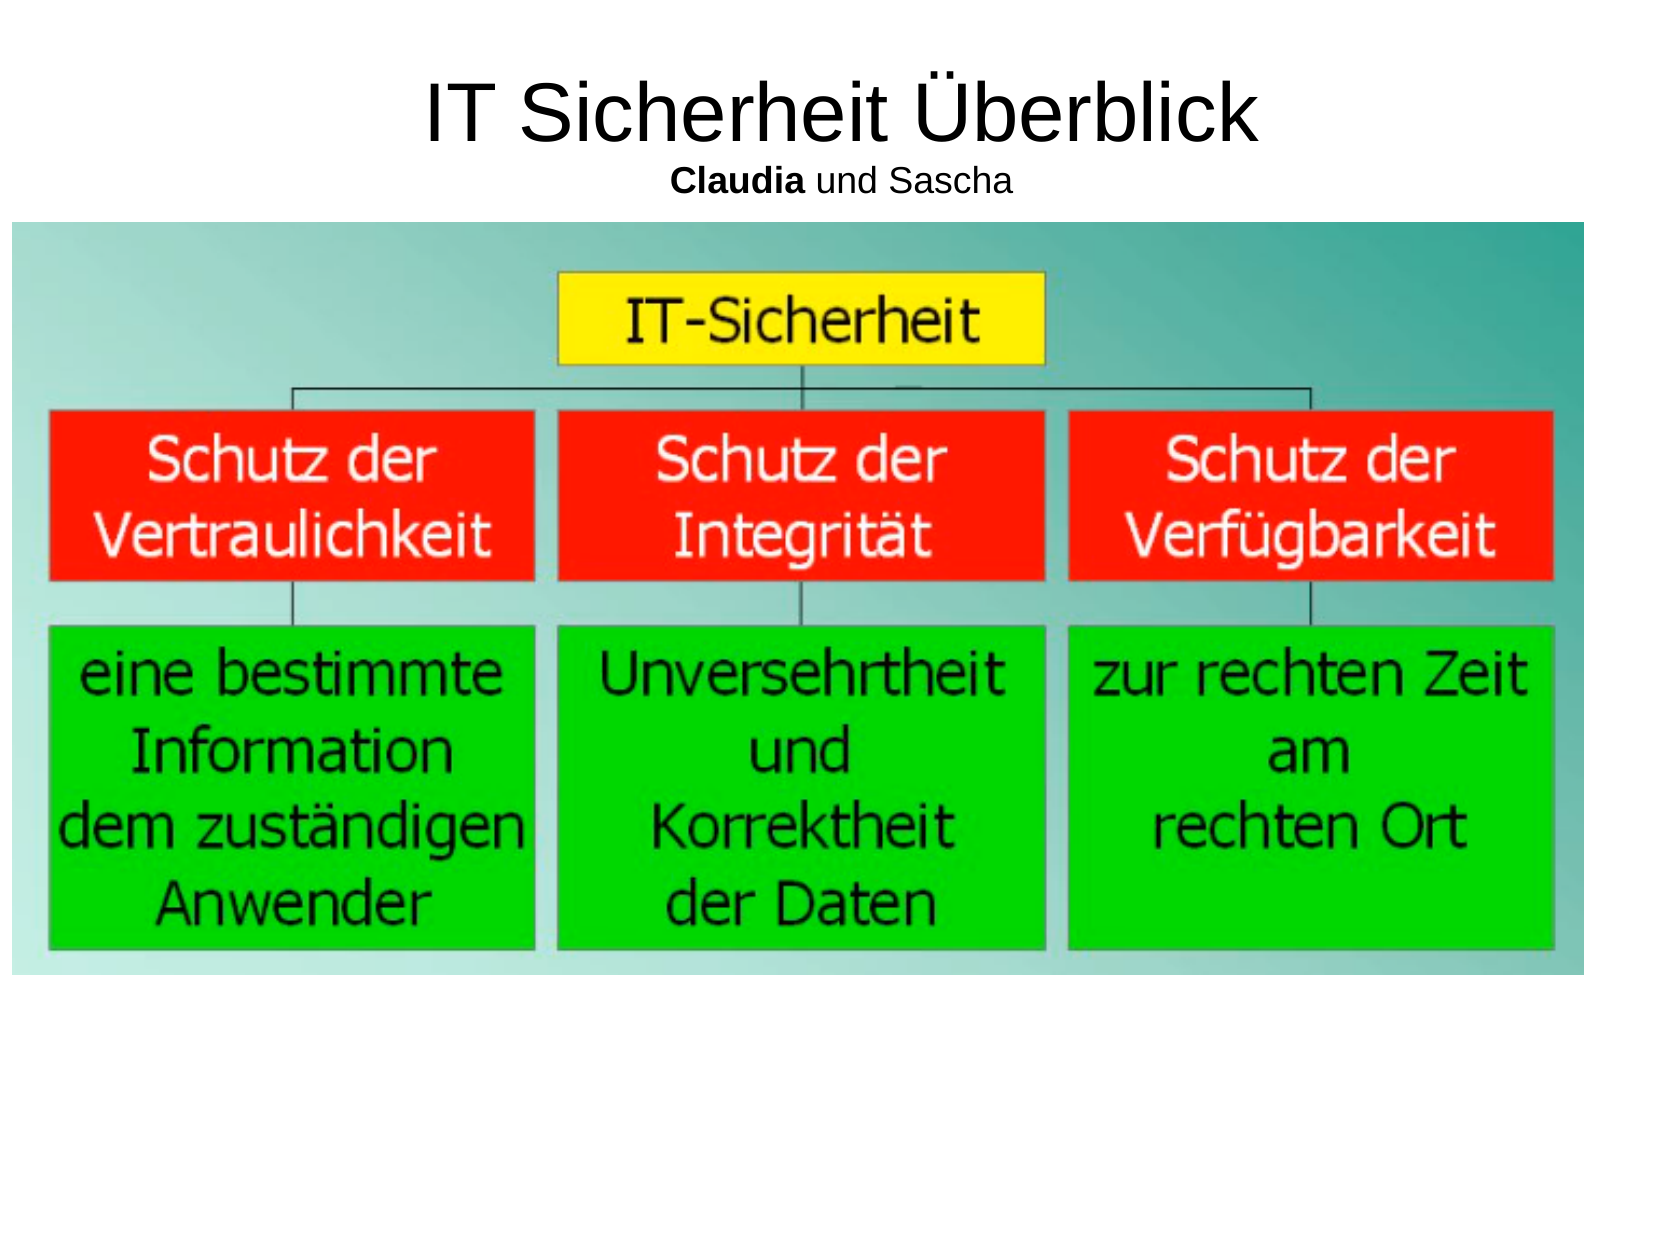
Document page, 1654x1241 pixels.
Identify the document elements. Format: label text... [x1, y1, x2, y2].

text_box IT Sicherheit Überblick Claudia und Sascha [88, 59, 1595, 209]
picture [12, 222, 1584, 975]
